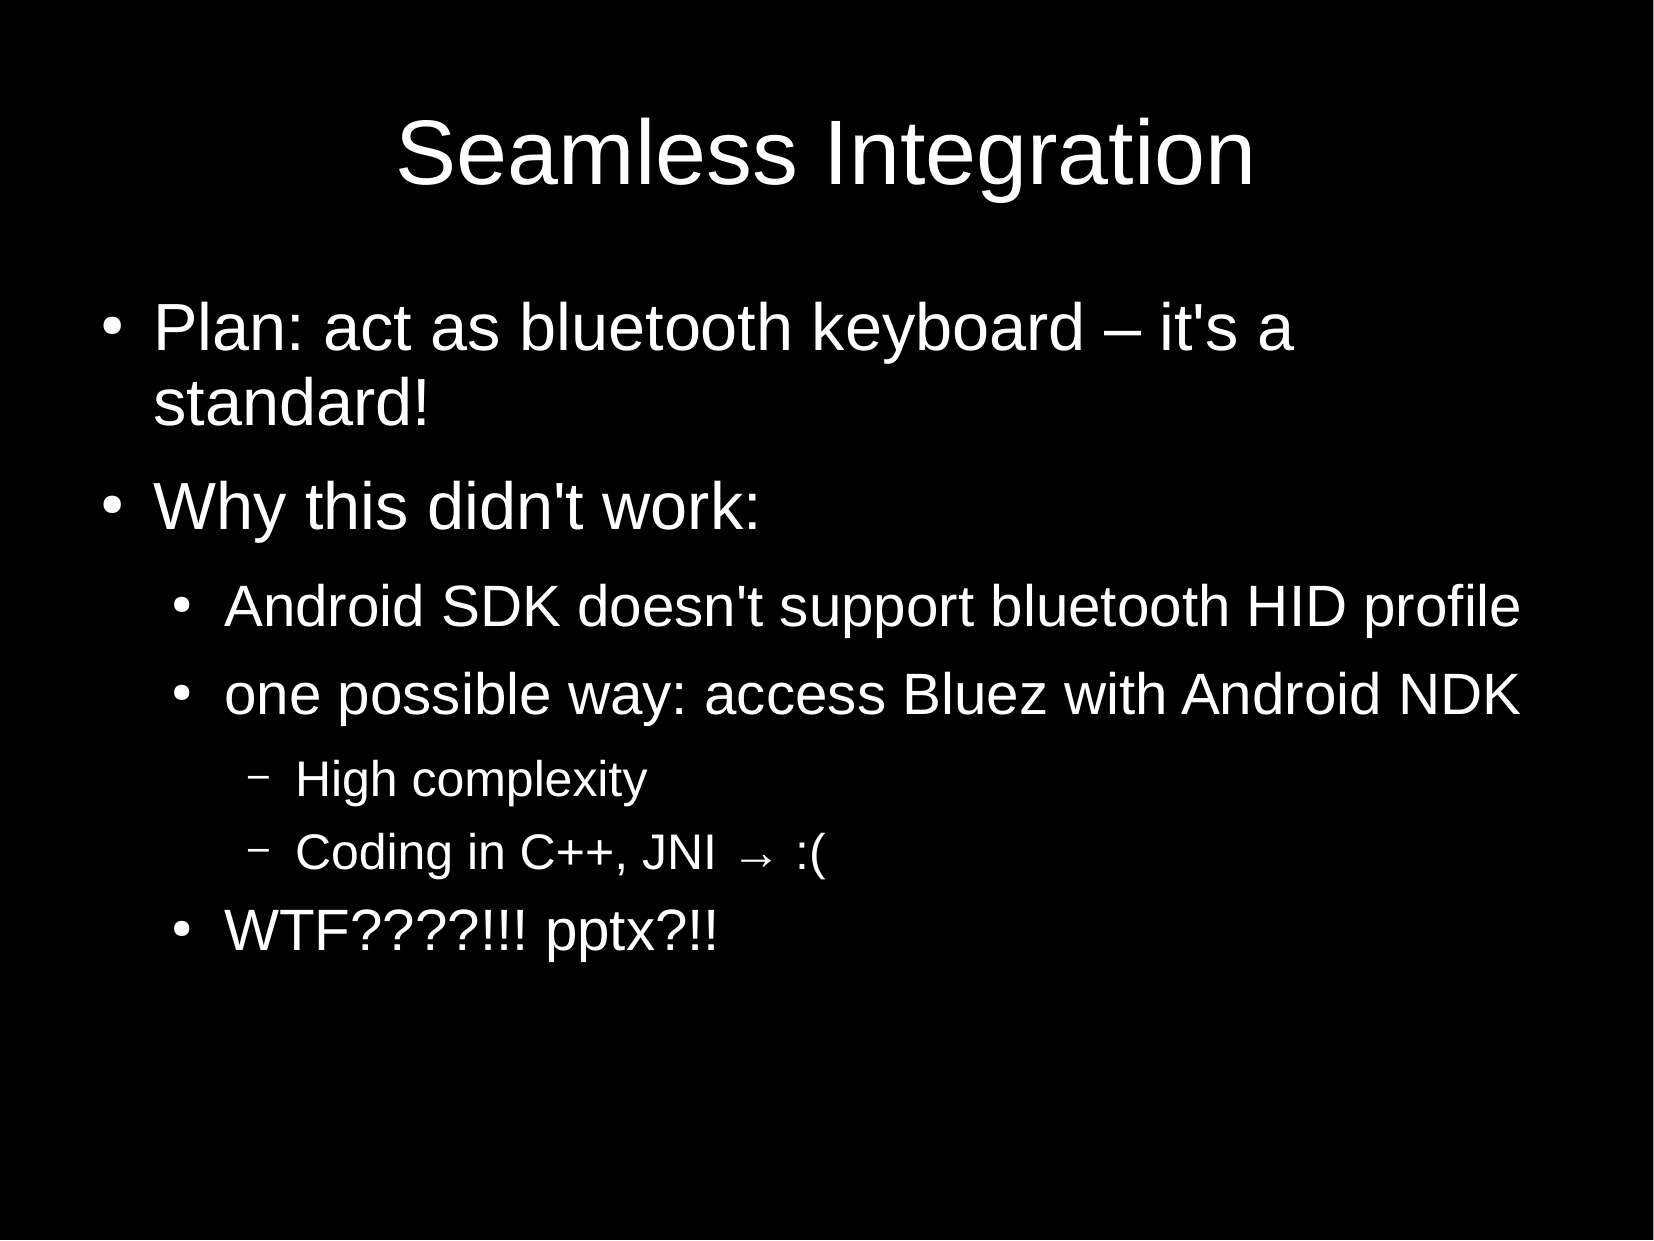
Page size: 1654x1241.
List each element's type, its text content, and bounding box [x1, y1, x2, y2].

list Plan: act as bluetooth keyboard – it's a standard! Why this didn't work: Android SDK doesn't support bluetooth HID profile one possible way: access Bluez with Android NDK High complexity Coding in C++, JNI → :( WTF????!!! pptx?!! [82, 290, 1571, 1109]
title Seamless Integration [82, 49, 1571, 257]
